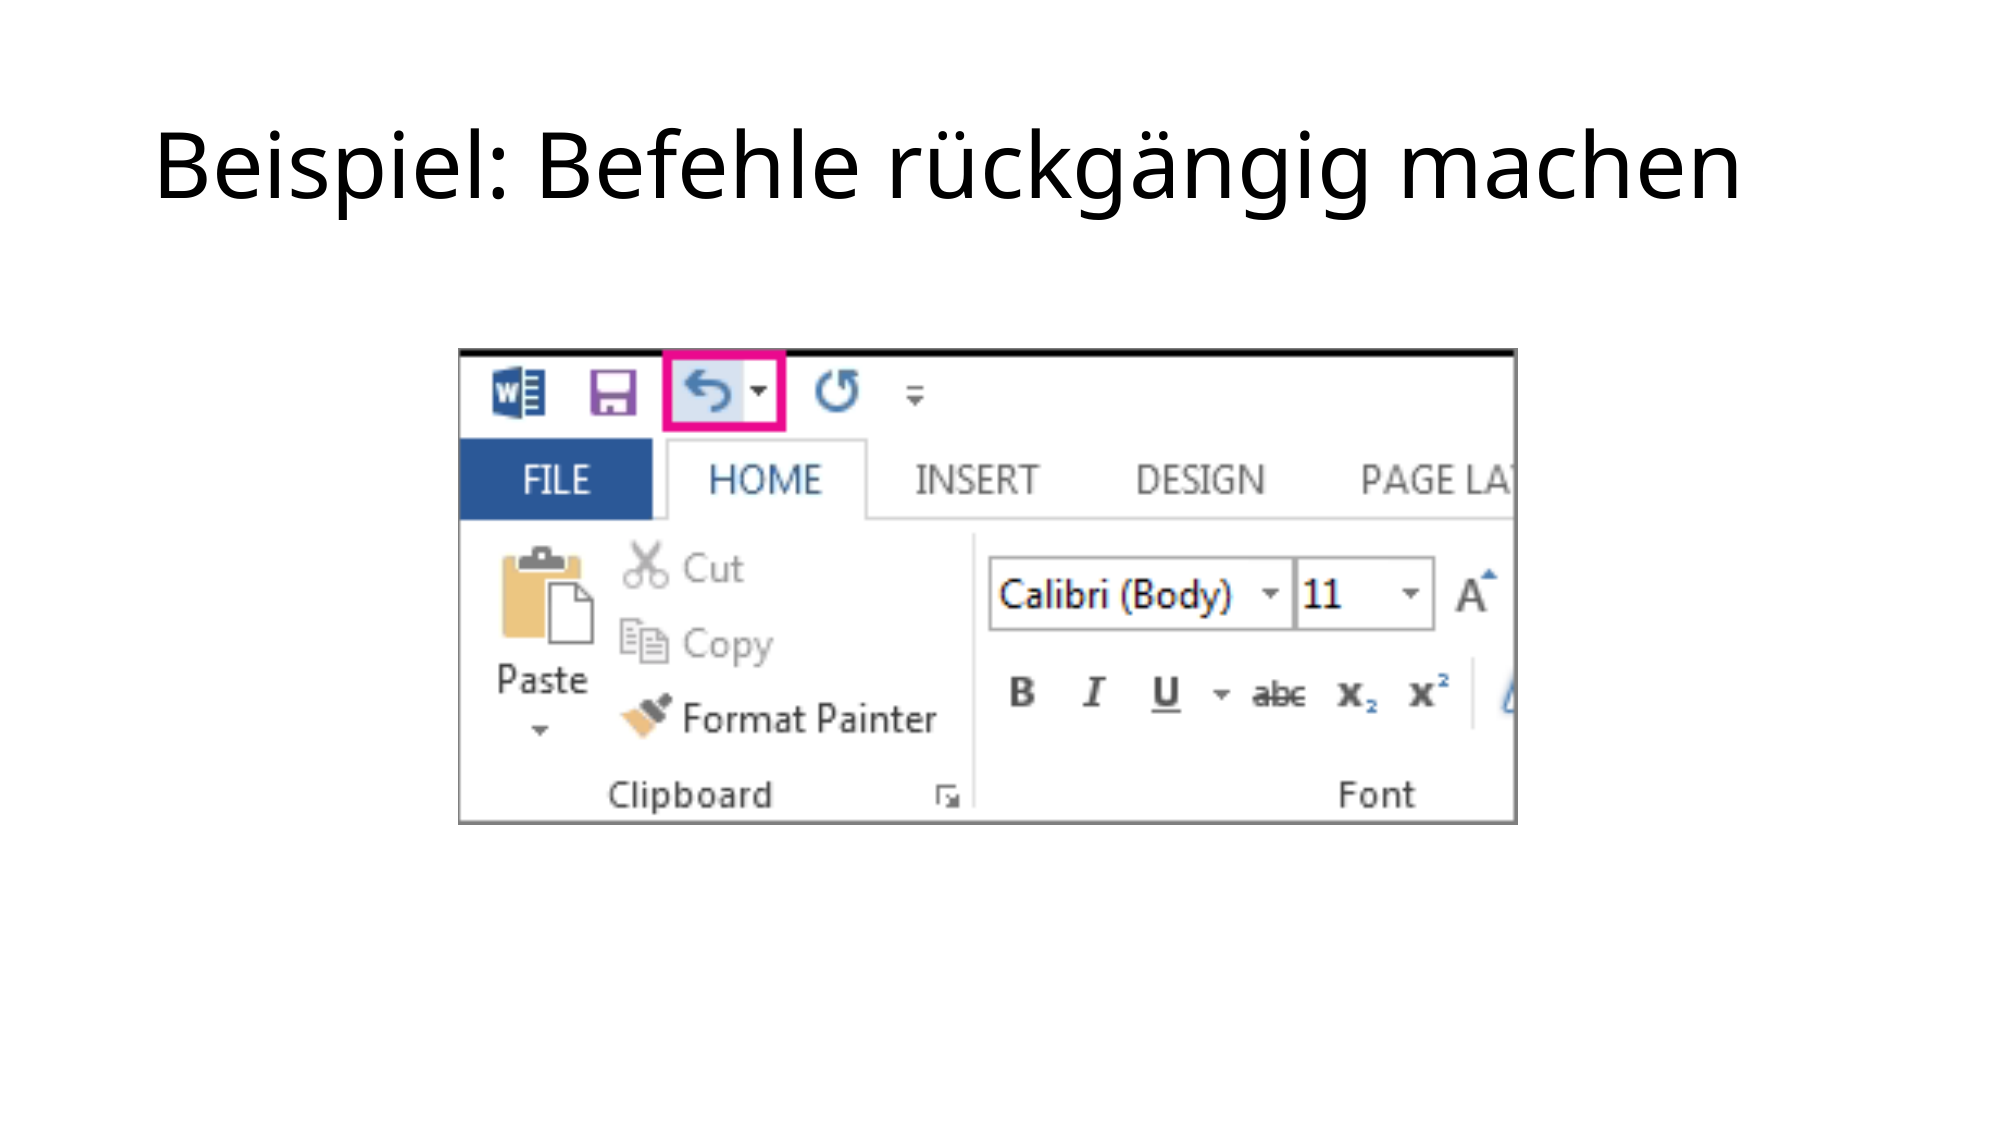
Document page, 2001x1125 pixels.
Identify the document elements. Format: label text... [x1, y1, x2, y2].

title Beispiel: Befehle rückgängig machen [137, 59, 1863, 278]
picture [458, 348, 1518, 825]
